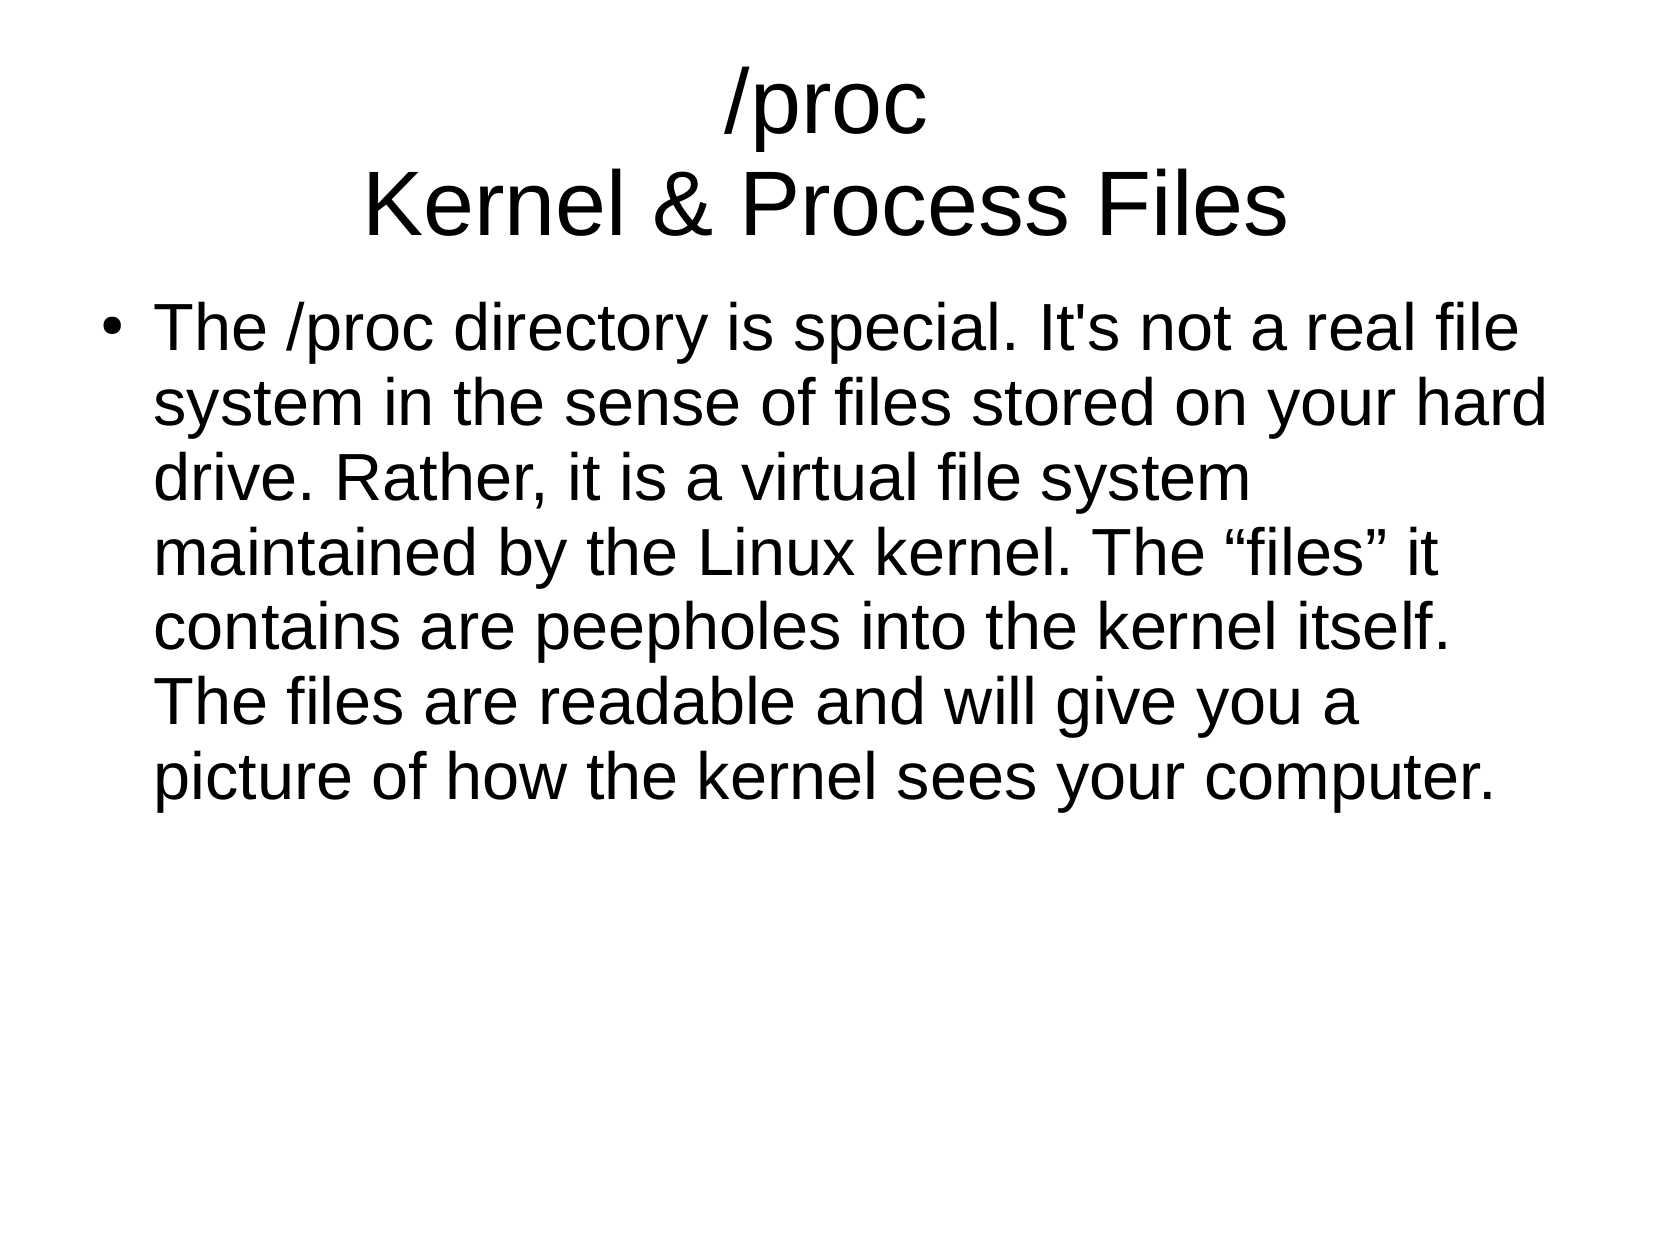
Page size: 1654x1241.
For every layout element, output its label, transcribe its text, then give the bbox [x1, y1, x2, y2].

title /proc Kernel & Process Files [82, 49, 1571, 257]
list The /proc directory is special. It's not a real file system in the sense of files stored on your hard drive. Rather, it is a virtual file system maintained by the Linux kernel. The “files” it contains are peepholes into the kernel itself. The files are readable and will give you a picture of how the kernel sees your computer. [82, 290, 1571, 1010]
